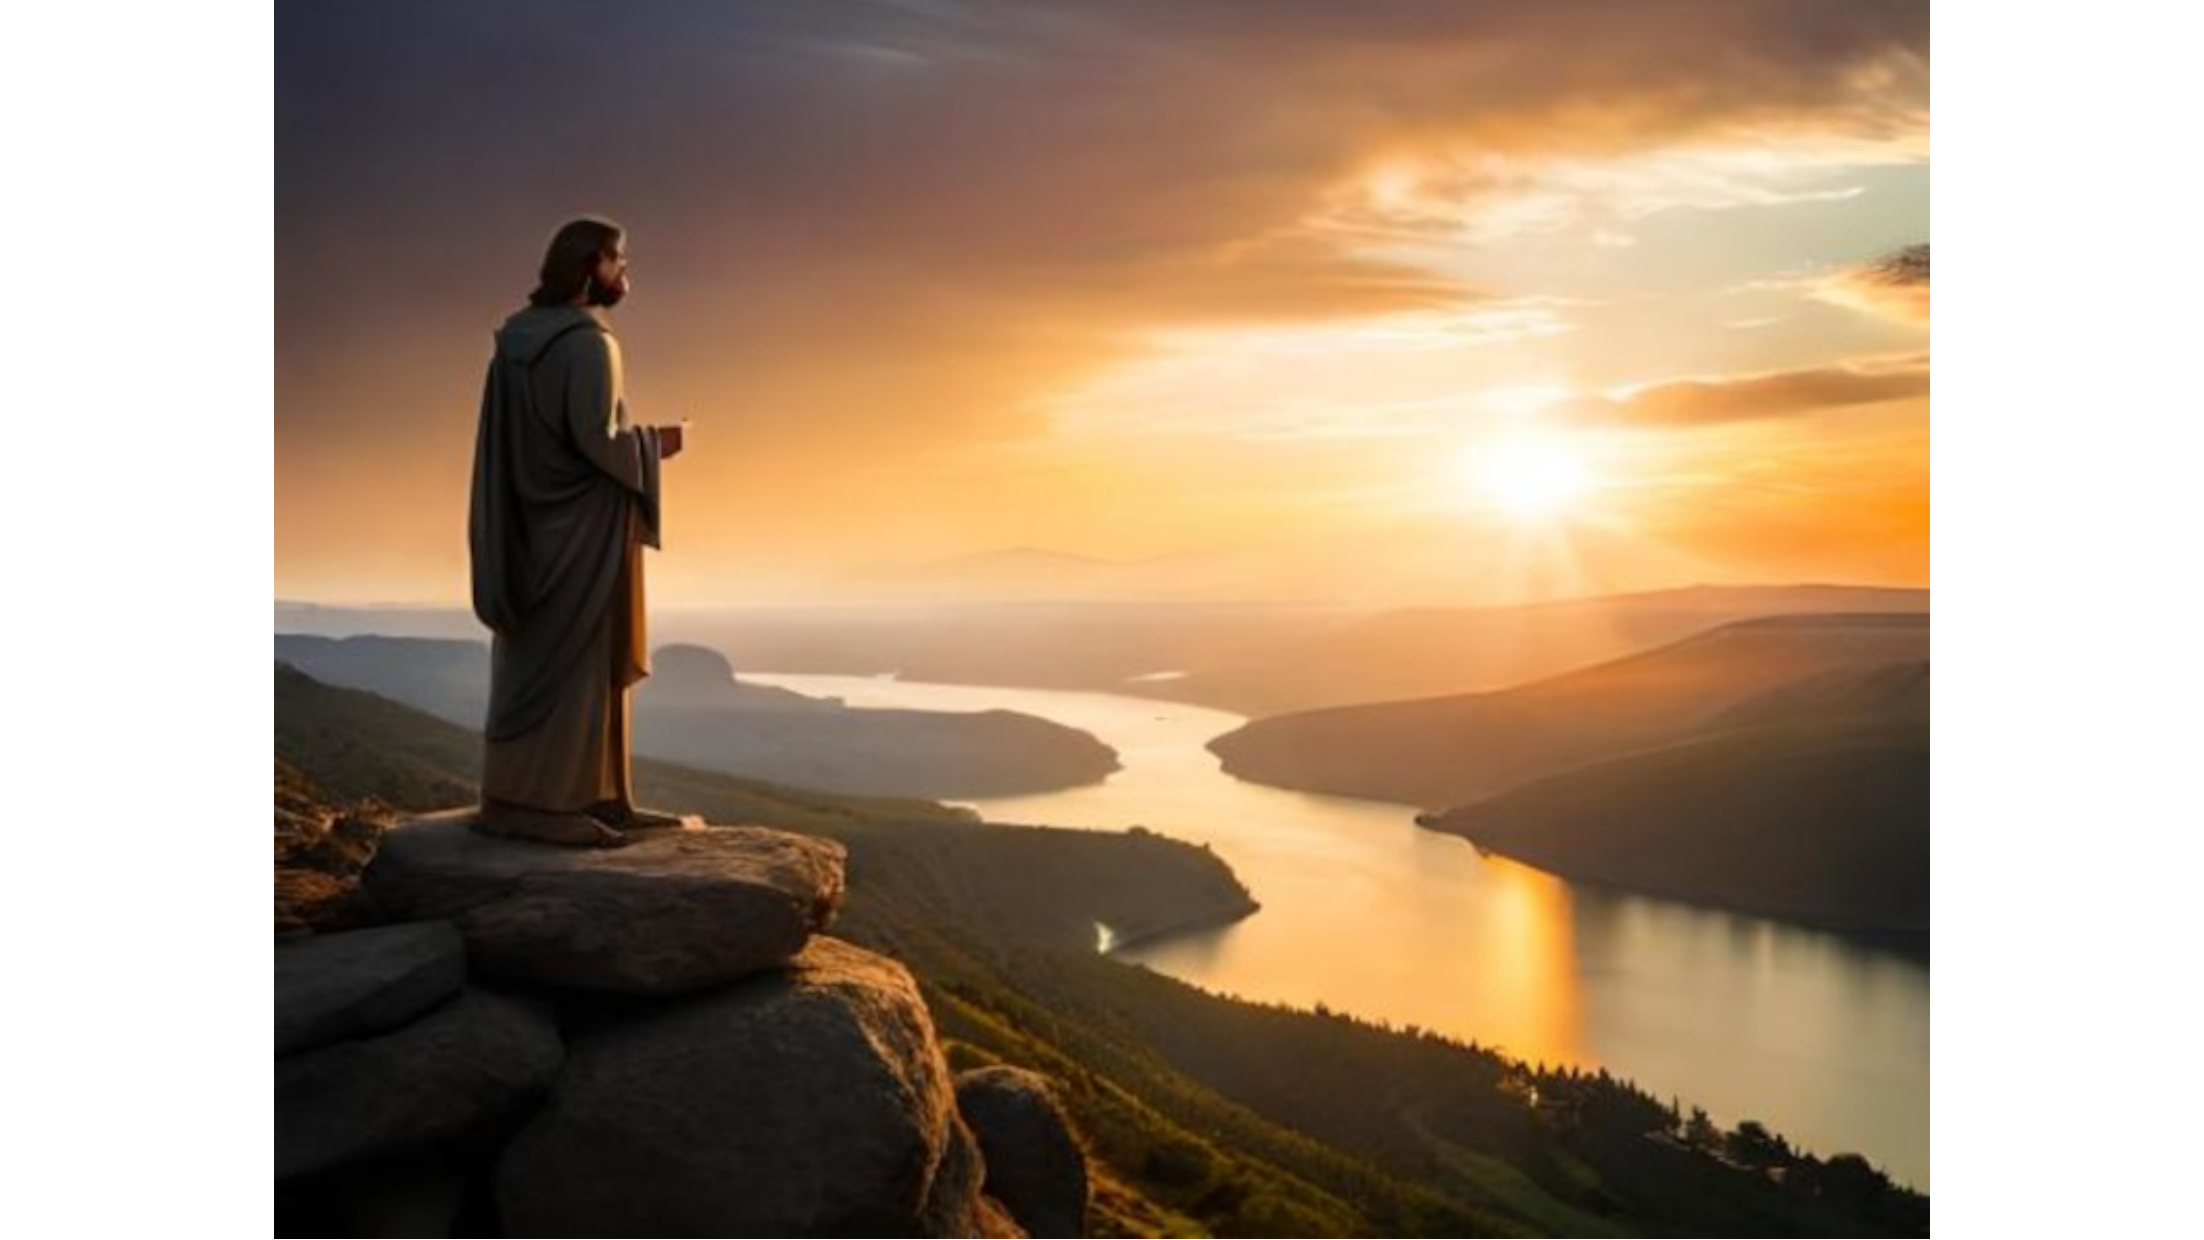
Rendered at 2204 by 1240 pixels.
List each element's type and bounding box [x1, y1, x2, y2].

picture [274, 0, 1930, 1239]
